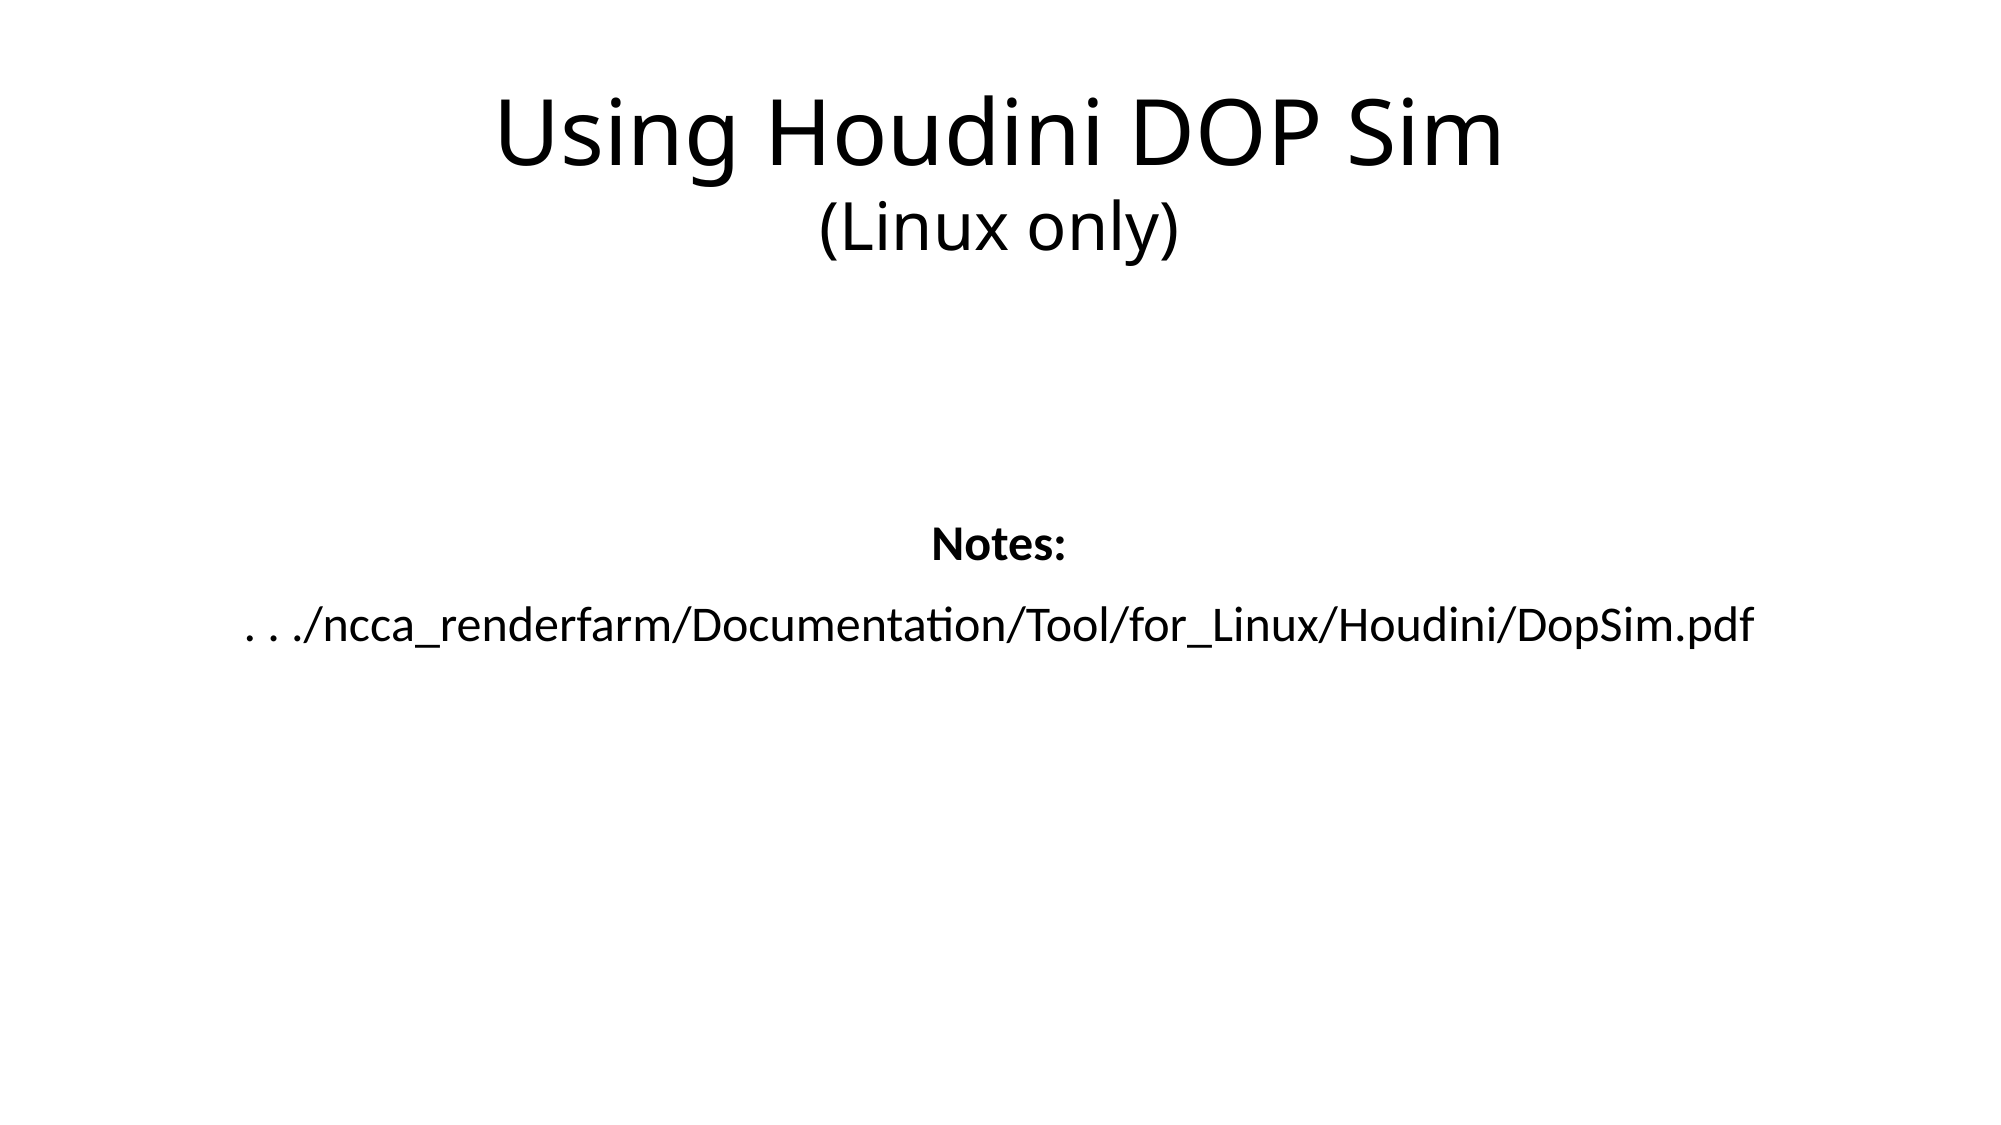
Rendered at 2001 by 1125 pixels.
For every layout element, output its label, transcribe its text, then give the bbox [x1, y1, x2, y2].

text_box Notes: . . ./ncca_renderfarm/Documentation/Tool/for_Linux/Houdini/DopSim.pdf [0, 492, 1999, 659]
text_box Using Houdini DOP Sim (Linux only) [137, 59, 1863, 278]
